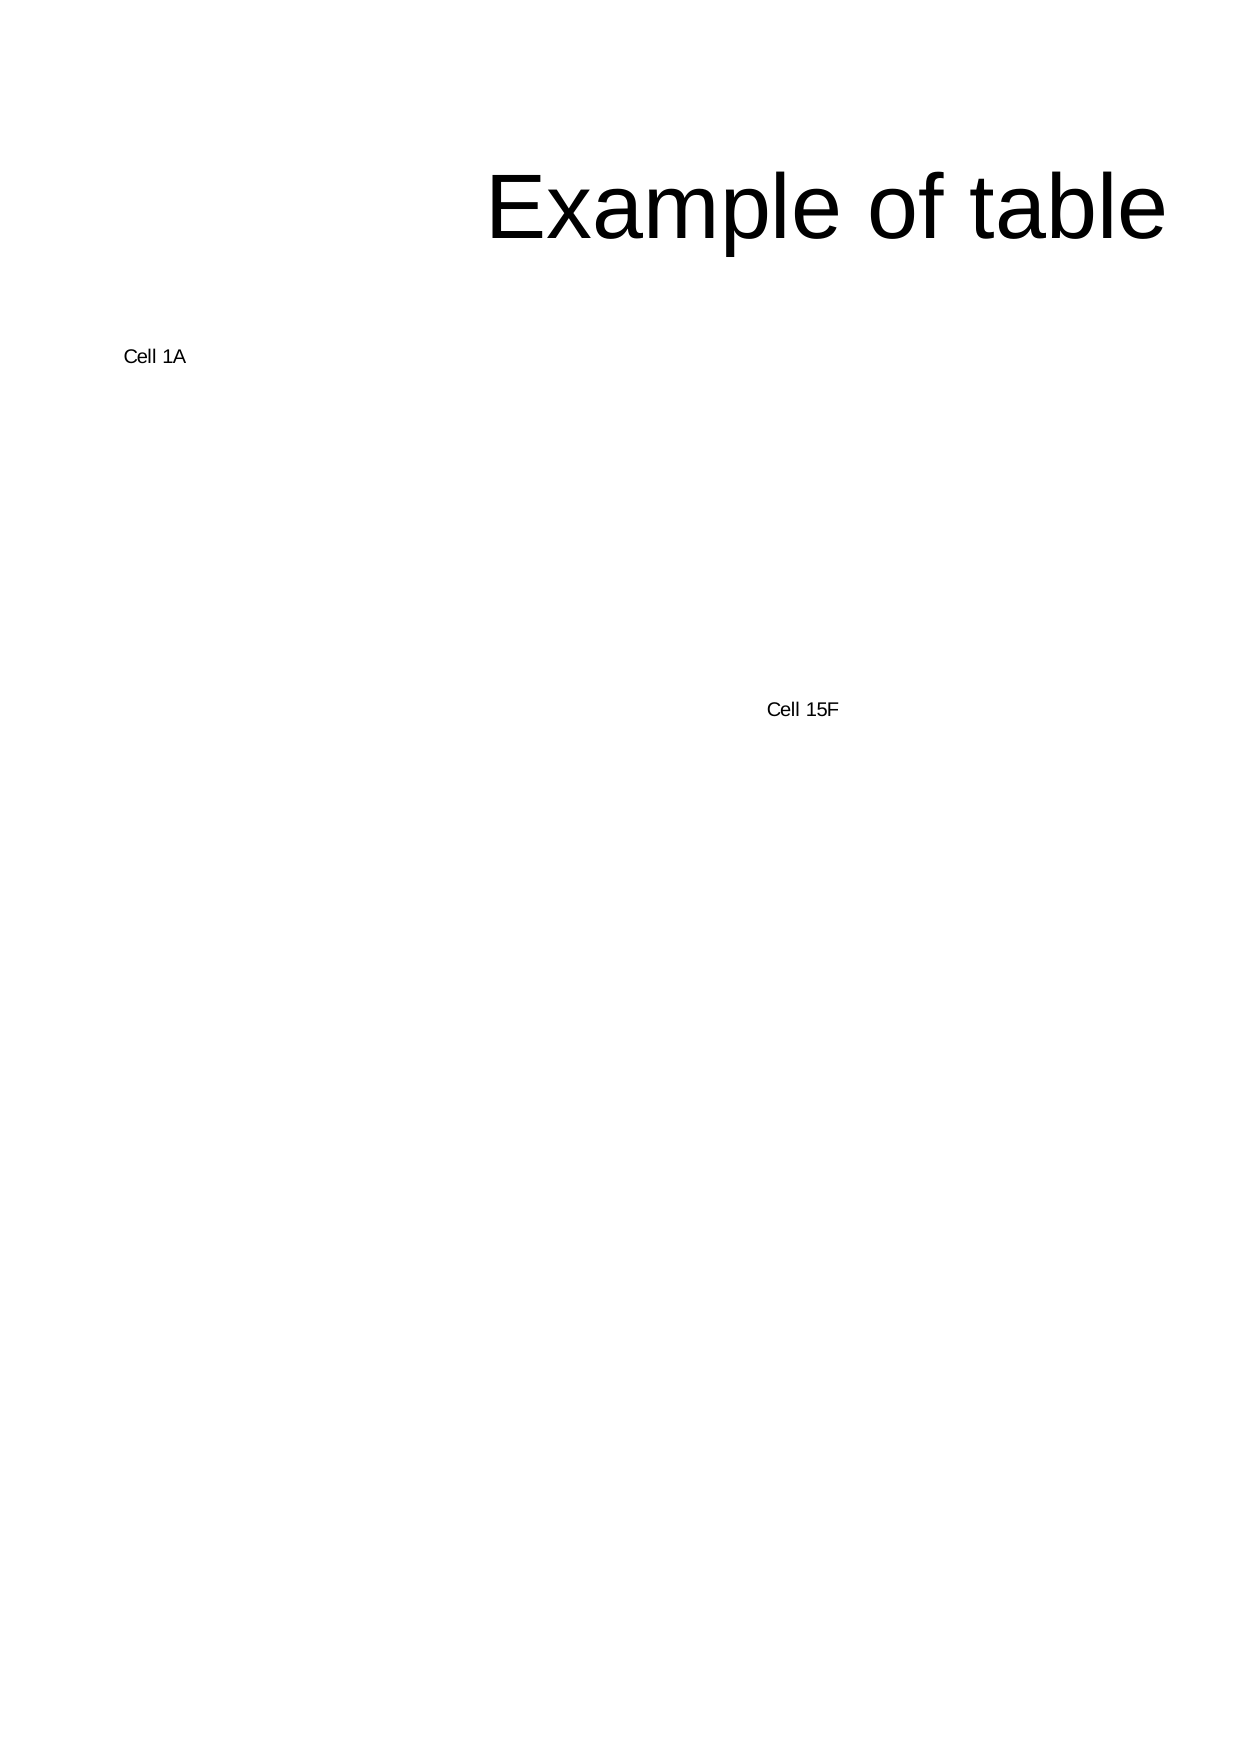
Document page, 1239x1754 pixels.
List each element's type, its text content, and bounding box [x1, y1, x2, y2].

chart [121, 344, 1239, 1127]
title Example of table [121, 102, 1239, 311]
